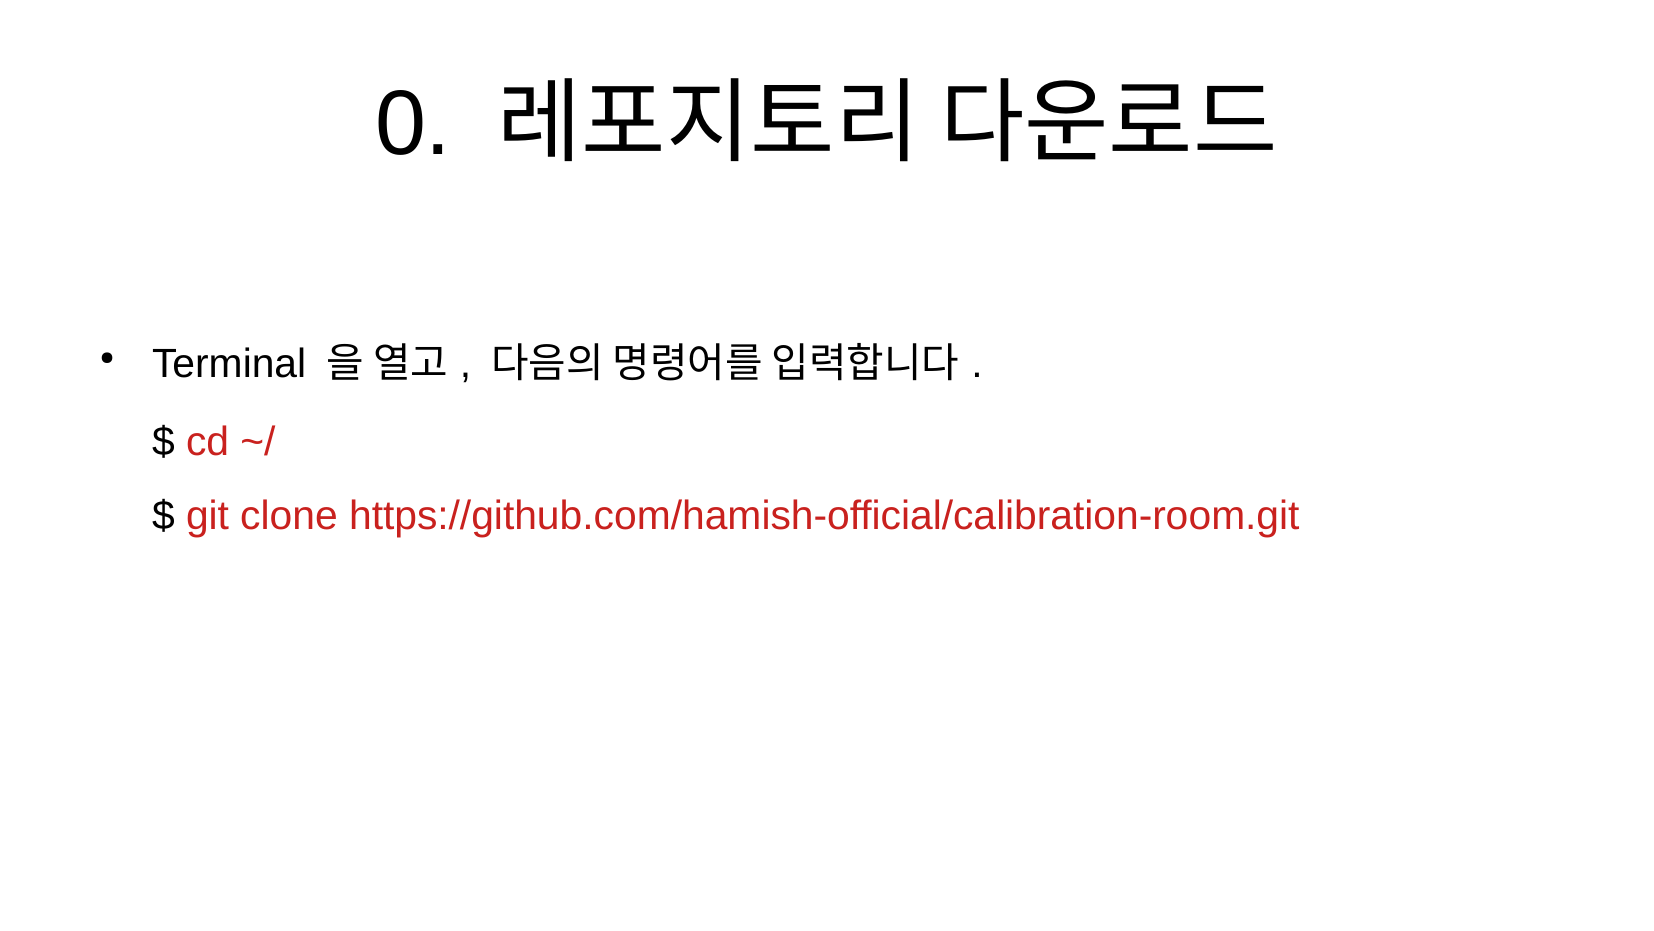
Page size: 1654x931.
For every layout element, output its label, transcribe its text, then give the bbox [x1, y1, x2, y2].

title 0. 레포지토리 다운로드 [82, 37, 1571, 193]
list Terminal 을 열고, 다음의 명령어를 입력합니다. $ cd ~/ $ git clone https://github.com/hamish-official/calibration-room.git [82, 330, 1571, 541]
